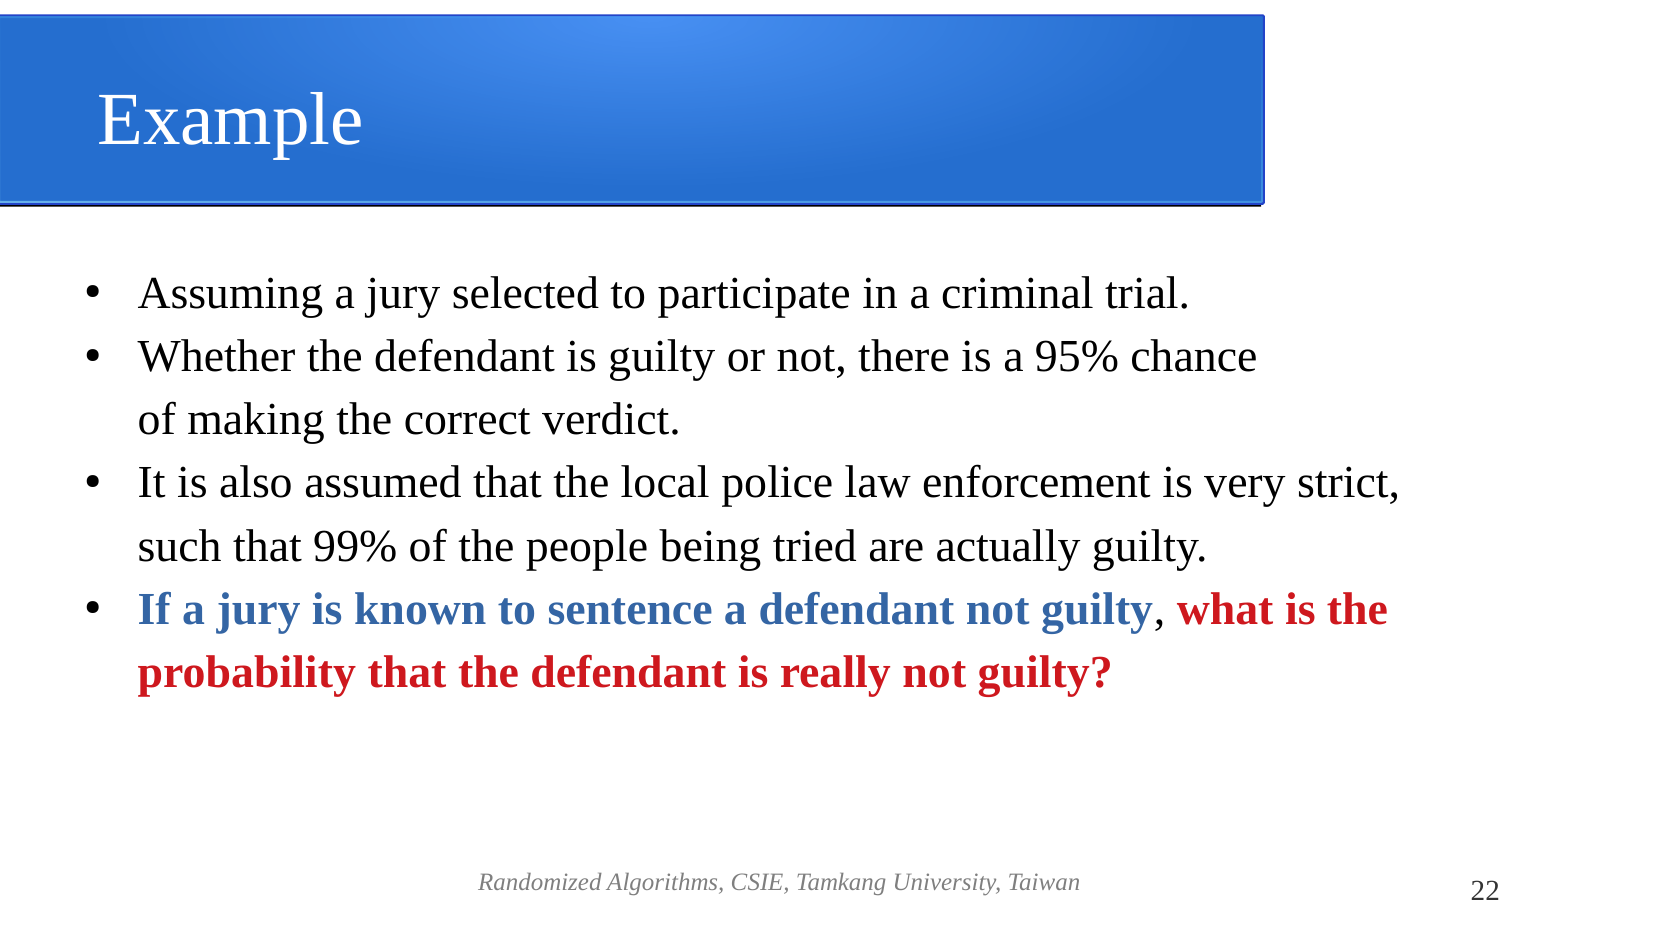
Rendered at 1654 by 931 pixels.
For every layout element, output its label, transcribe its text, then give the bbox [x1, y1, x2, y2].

list Assuming a jury selected to participate in a criminal trial. Whether the defendant is guilty or not, there is a 95% chance of making the correct verdict. It is also assumed that the local police law enforcement is very strict, such that 99% of the people being tried are actually guilty. If a jury is known to sentence a defendant not guilty, what is the probability that the defendant is really not guilty? [52, 259, 1615, 817]
title Example [82, 37, 1264, 193]
